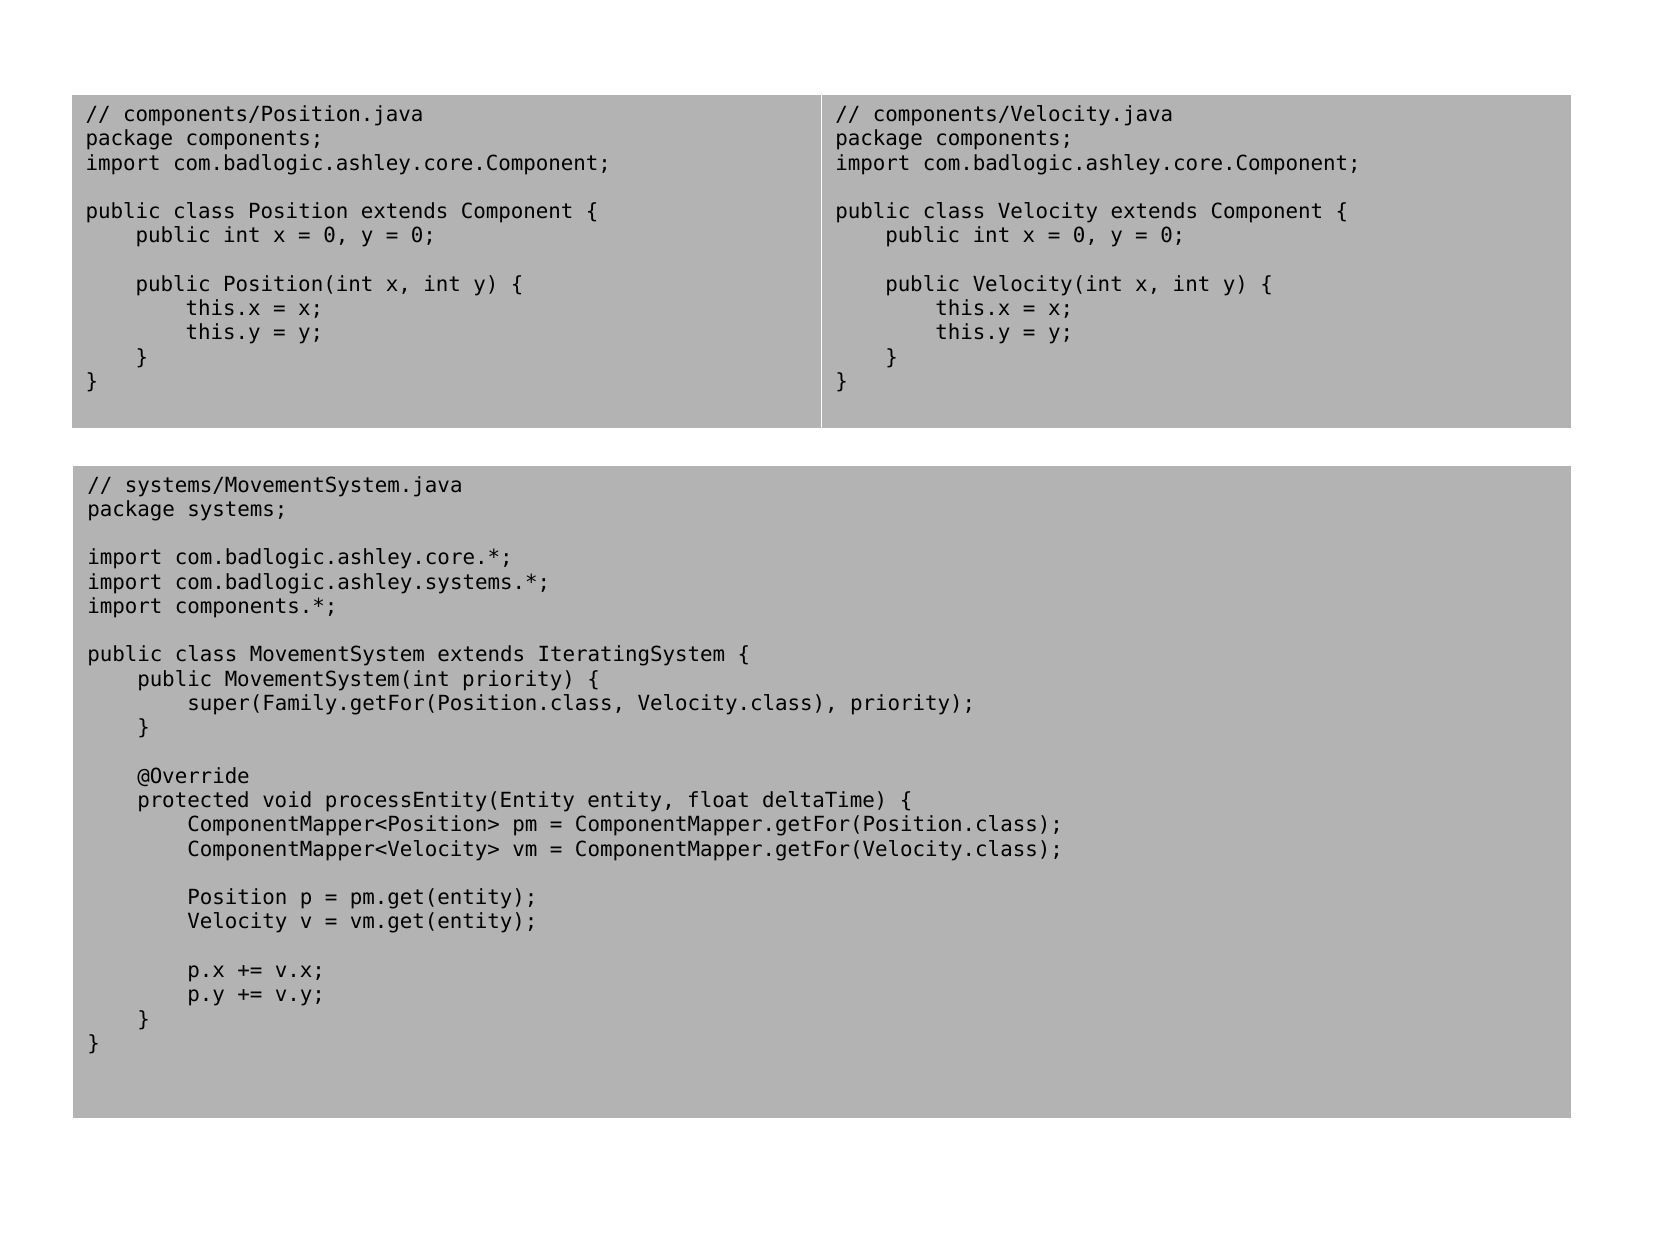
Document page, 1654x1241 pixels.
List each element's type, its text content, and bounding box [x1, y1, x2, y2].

table_header // systems/MovementSystem.java package systems; import com.badlogic.ashley.core.*; import com.badlogic.ashley.systems.*; import components.*; public class MovementSystem extends IteratingSystem { public MovementSystem(int priority) { super(Family.getFor(Position.class, Velocity.class), priority); } @Override protected void processEntity(Entity entity, float deltaTime) { ComponentMapper<Position> pm = ComponentMapper.getFor(Position.class); ComponentMapper<Velocity> vm = ComponentMapper.getFor(Velocity.class); Position p = pm.get(entity); Velocity v = vm.get(entity); p.x += v.x; p.y += v.y; } } [73, 466, 1571, 1118]
table_header // components/Position.java package components; import com.badlogic.ashley.core.Component; public class Position extends Component { public int x = 0, y = 0; public Position(int x, int y) { this.x = x; this.y = y; } } [72, 95, 821, 428]
table_header // components/Velocity.java package components; import com.badlogic.ashley.core.Component; public class Velocity extends Component { public int x = 0, y = 0; public Velocity(int x, int y) { this.x = x; this.y = y; } } [822, 95, 1571, 428]
